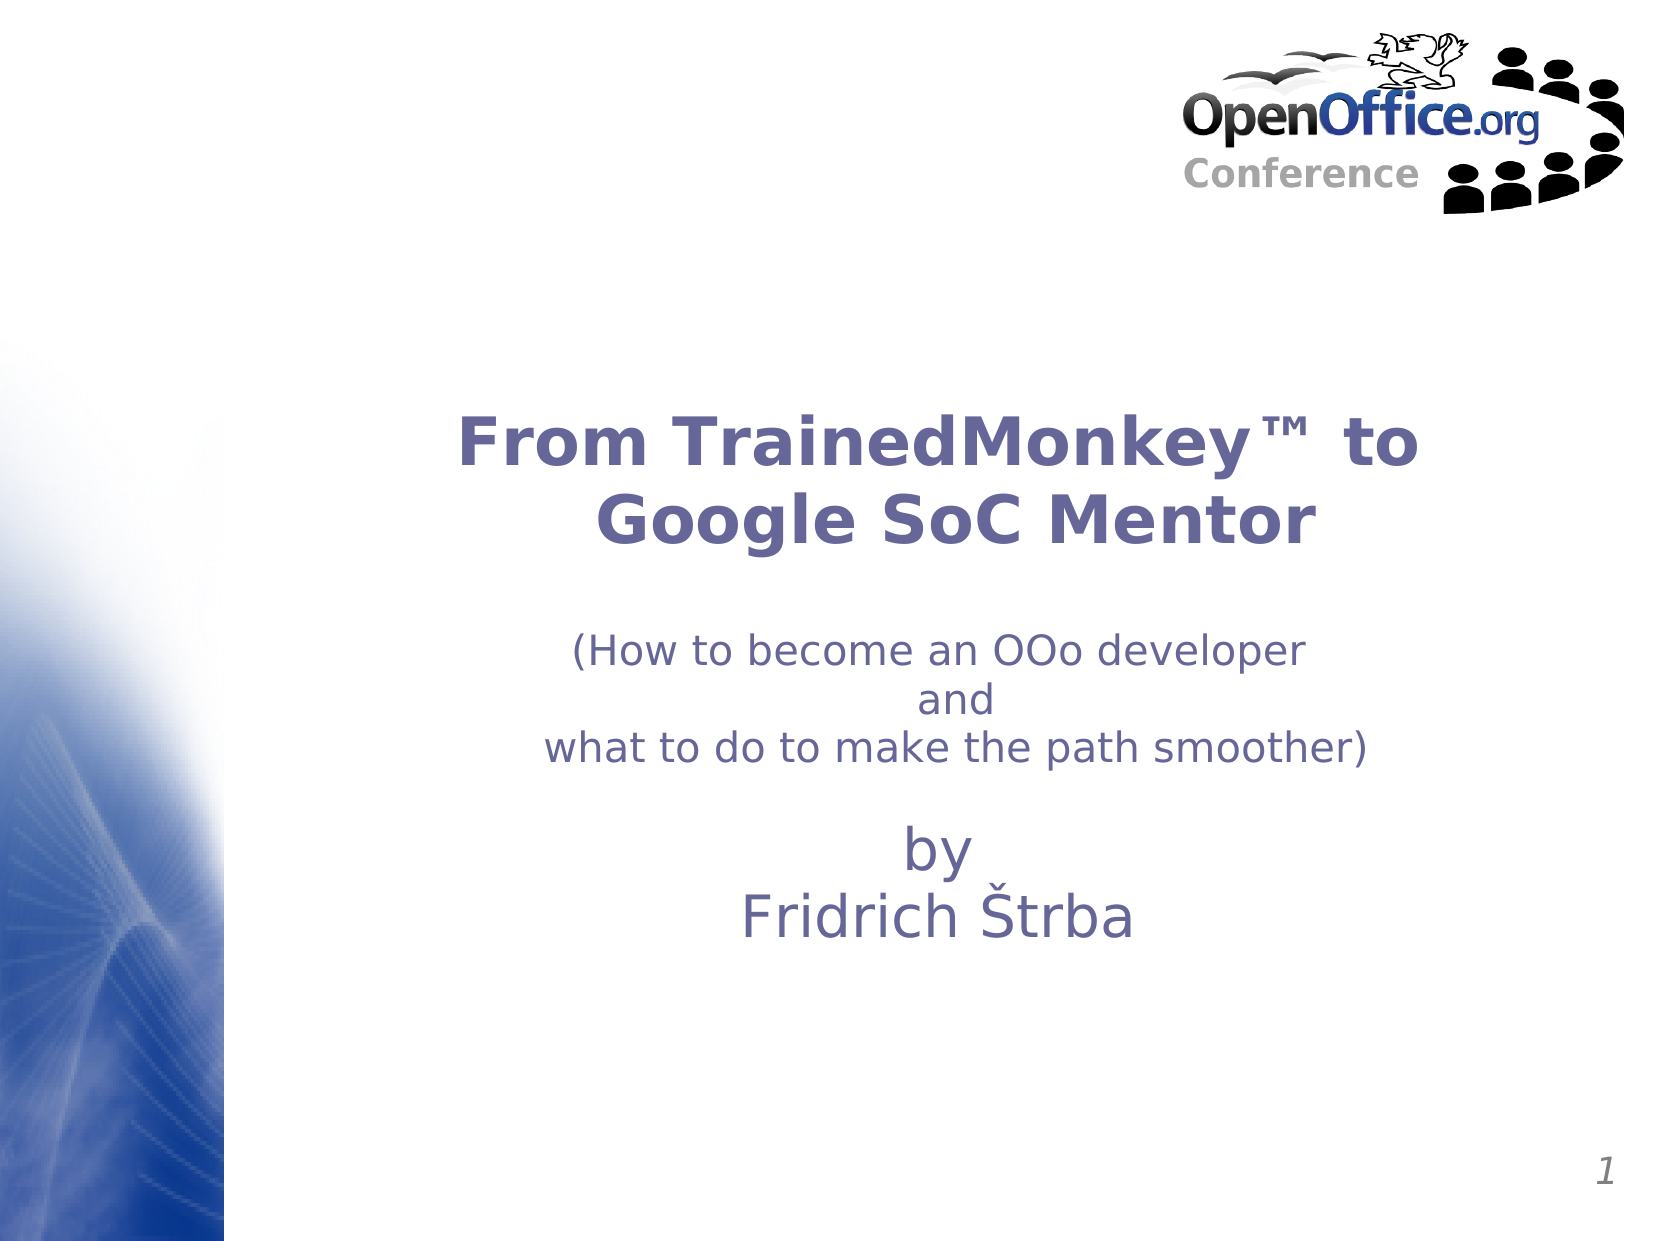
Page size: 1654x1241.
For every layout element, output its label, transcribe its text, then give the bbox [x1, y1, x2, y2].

subtitle From TrainedMonkey™ to Google SoC Mentor (How to become an OOo developer and what to do to make the path smoother) by Fridrich Štrba [223, 223, 1619, 1133]
picture [0, 0, 224, 1241]
picture [1183, 33, 1624, 214]
